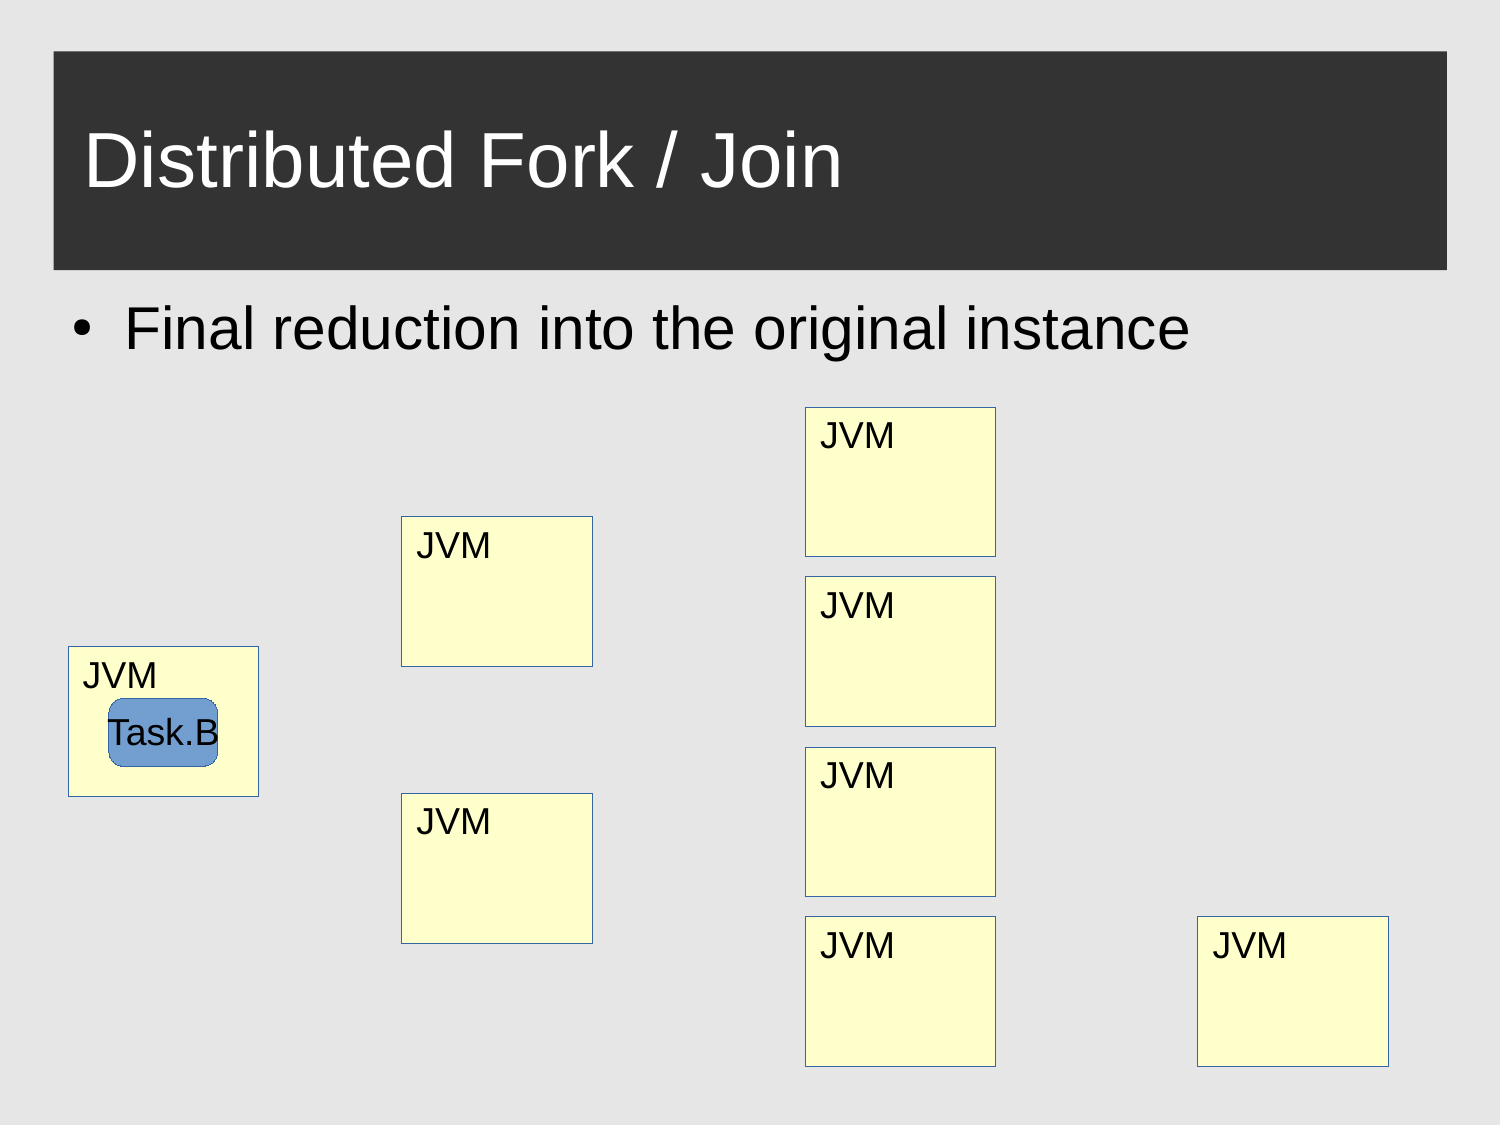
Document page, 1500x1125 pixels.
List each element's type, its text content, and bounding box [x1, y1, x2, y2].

text_box JVM [805, 747, 942, 805]
text_box [805, 407, 996, 557]
text_box [68, 646, 259, 797]
text_box [401, 793, 593, 944]
text_box Task.B [108, 698, 218, 767]
text_box JVM [805, 916, 942, 974]
list Final reduction into the original instance [53, 294, 1447, 422]
text_box JVM [401, 793, 538, 851]
text_box JVM [1197, 916, 1334, 974]
text_box JVM [805, 407, 942, 464]
text_box JVM [68, 646, 205, 704]
text_box JVM [401, 516, 538, 574]
text_box [805, 916, 996, 1067]
text_box JVM [805, 576, 942, 634]
title Distributed Fork / Join [53, 51, 1447, 271]
text_box [401, 516, 593, 667]
text_box [1197, 916, 1389, 1067]
text_box [805, 747, 996, 897]
text_box [805, 576, 996, 727]
